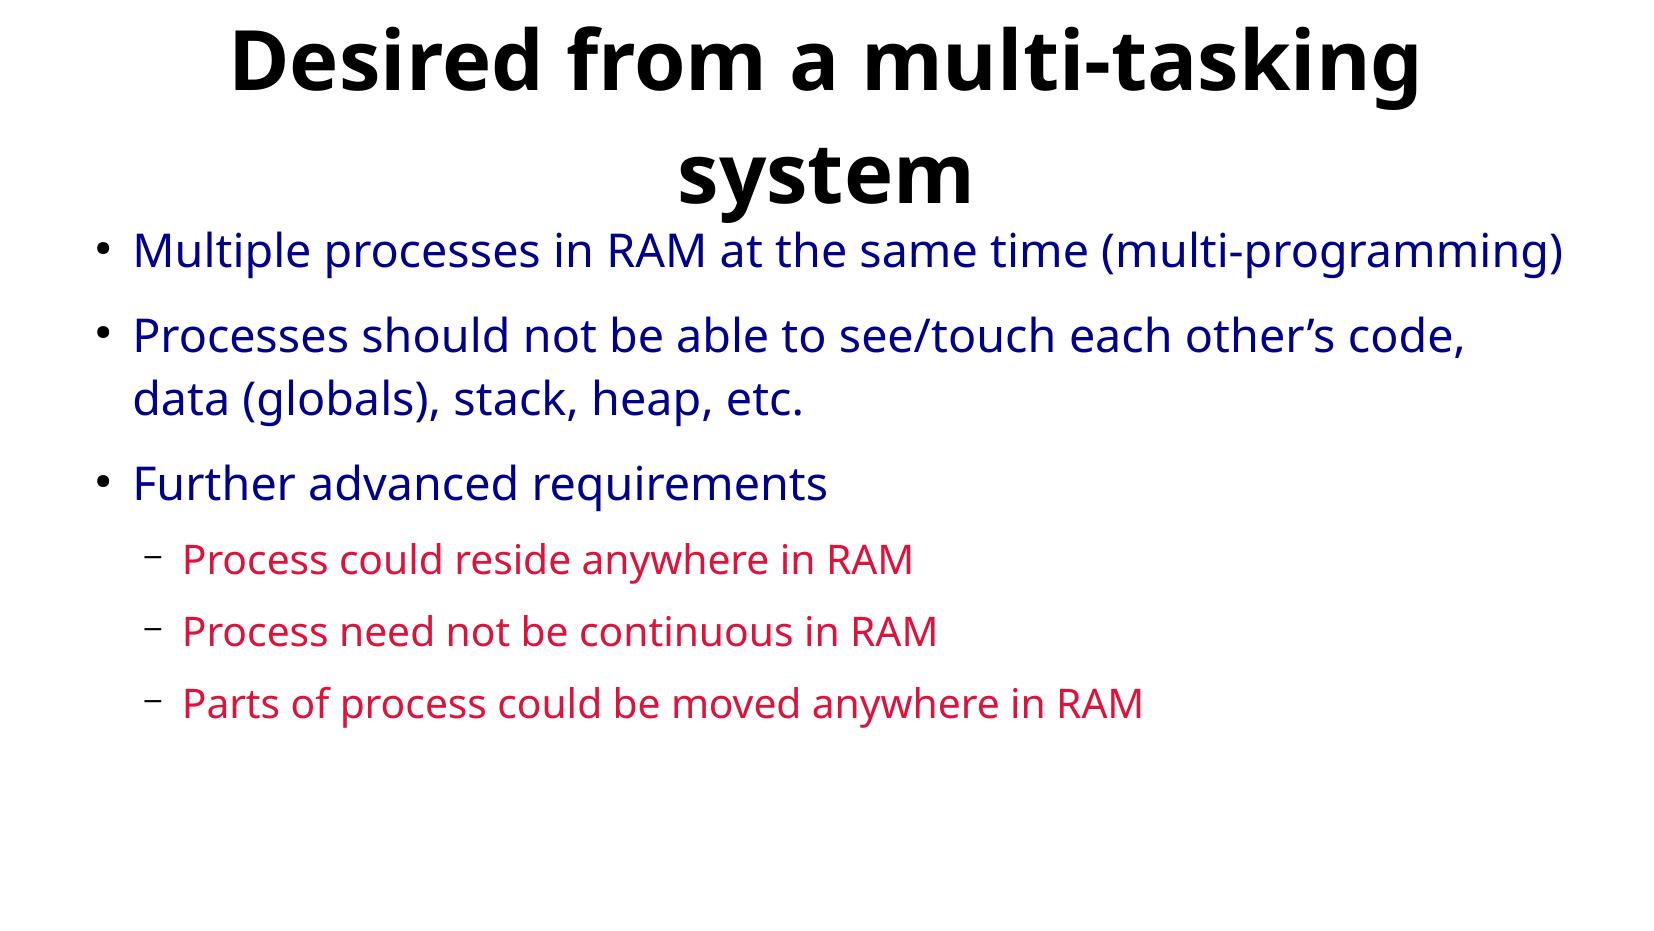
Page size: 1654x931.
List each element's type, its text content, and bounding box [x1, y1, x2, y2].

list Multiple processes in RAM at the same time (multi-programming) Processes should not be able to see/touch each other’s code, data (globals), stack, heap, etc. Further advanced requirements Process could reside anywhere in RAM Process need not be continuous in RAM Parts of process could be moved anywhere in RAM [82, 217, 1571, 758]
title Desired from a multi-tasking system [82, 37, 1571, 193]
